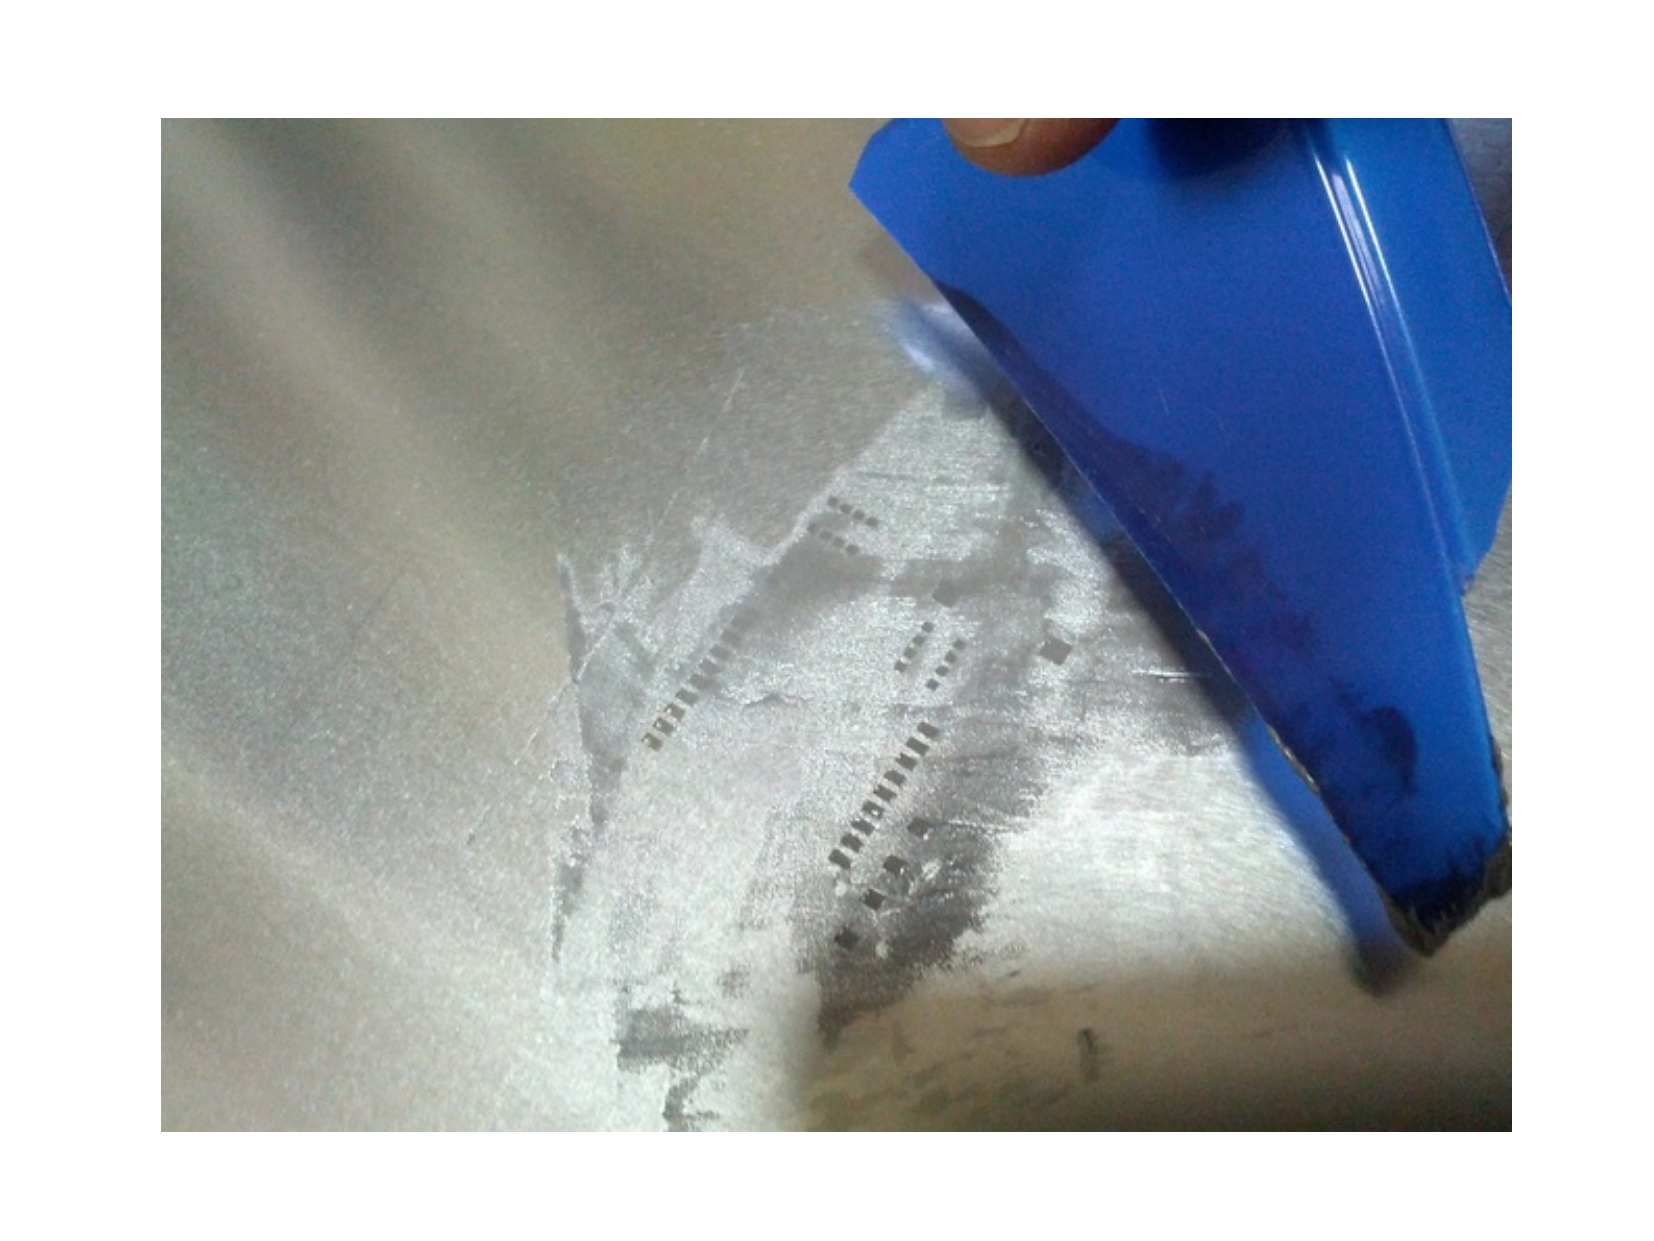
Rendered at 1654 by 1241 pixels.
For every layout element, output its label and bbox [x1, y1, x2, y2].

picture [161, 118, 1512, 1132]
